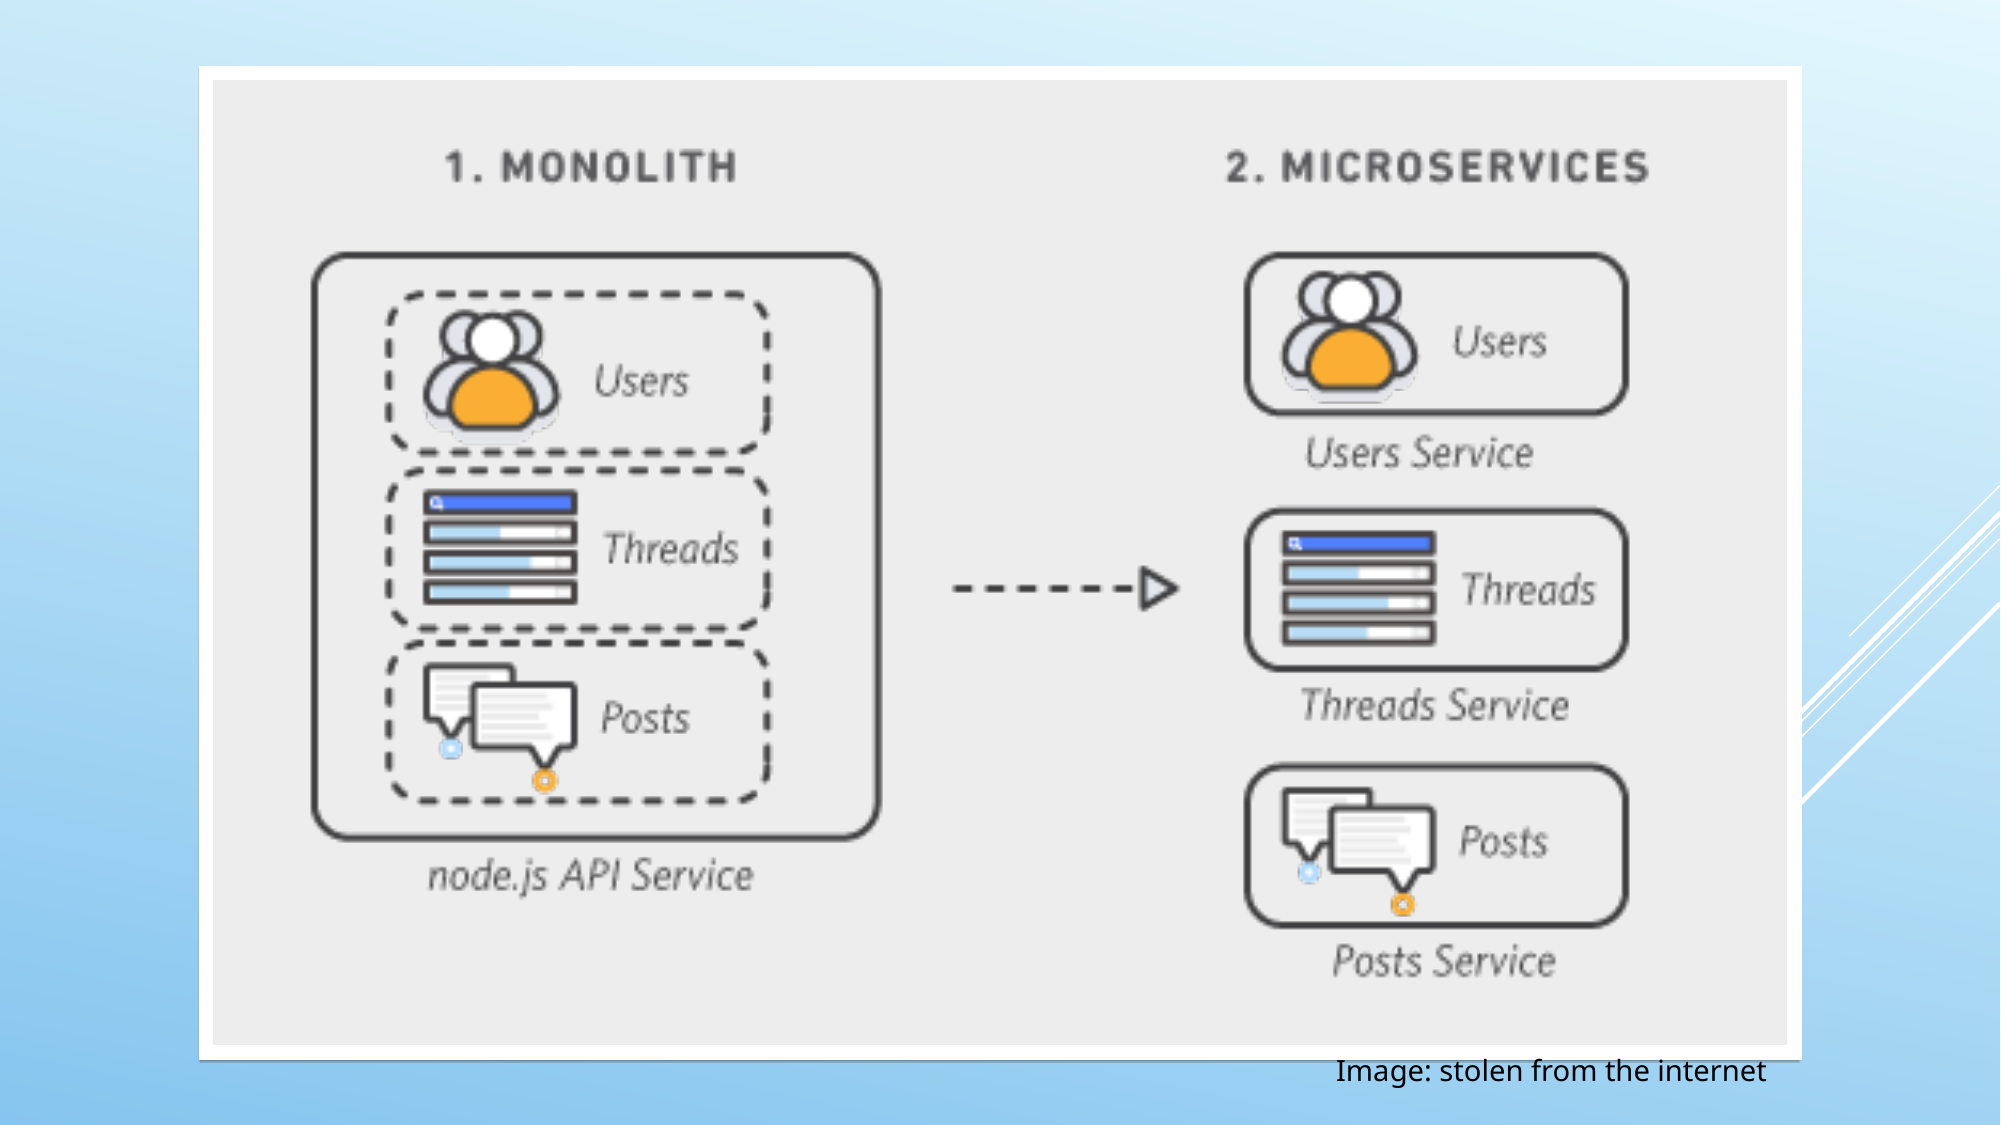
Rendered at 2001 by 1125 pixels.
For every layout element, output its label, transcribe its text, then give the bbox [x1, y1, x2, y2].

picture [213, 80, 1787, 1045]
text_box Image: stolen from the internet [1320, 1044, 1790, 1096]
